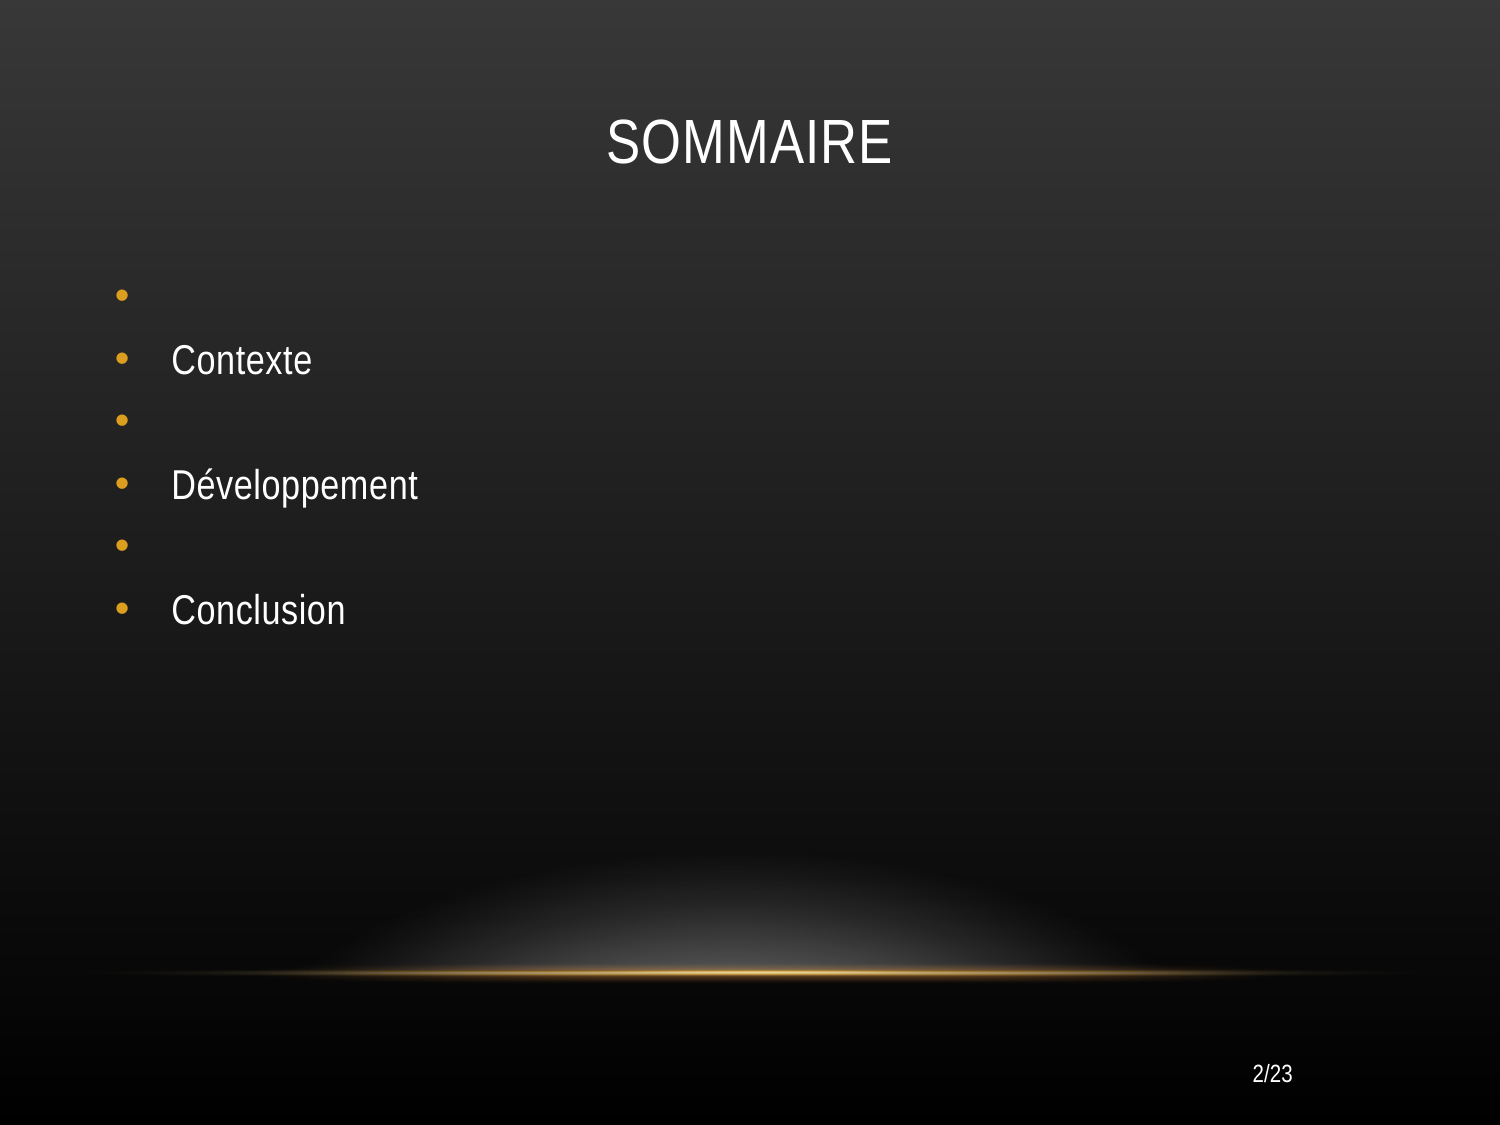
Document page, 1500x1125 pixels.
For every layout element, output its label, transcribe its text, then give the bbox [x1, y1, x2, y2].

title Sommaire [99, 45, 1400, 233]
list Contexte Développement Conclusion [99, 262, 1400, 938]
text_box 2/23 [1237, 1042, 1401, 1103]
